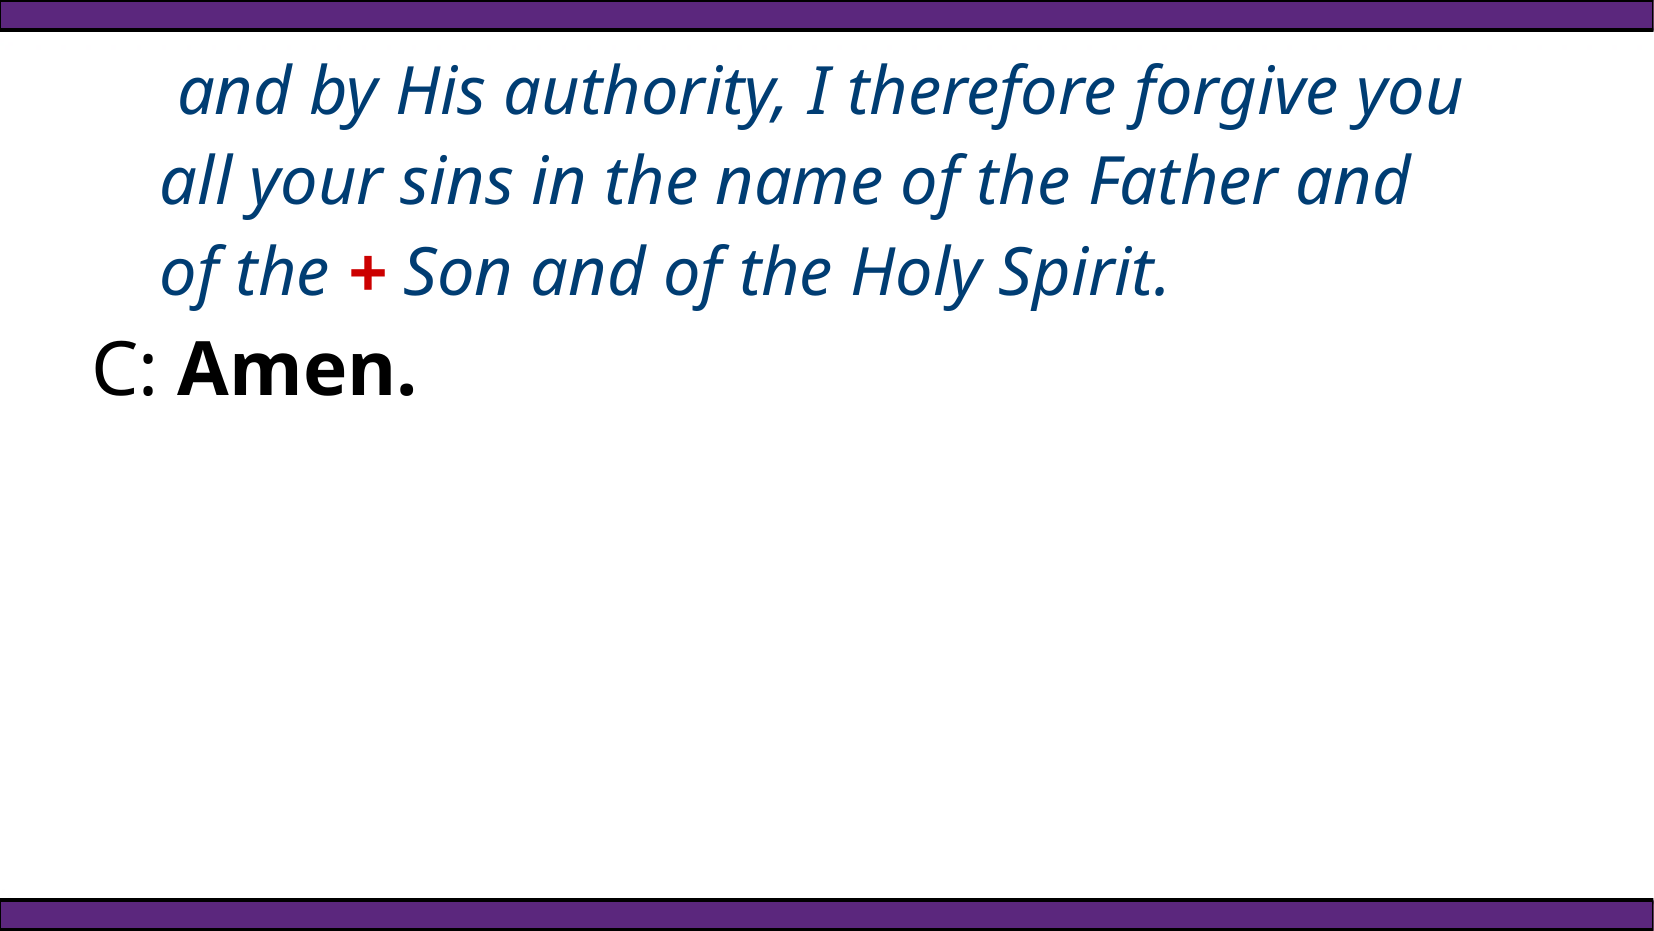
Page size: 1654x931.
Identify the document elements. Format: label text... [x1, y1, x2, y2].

picture [0, 31, 1654, 900]
text_box [0, 900, 1654, 931]
text_box [0, 0, 1654, 31]
text_box and by His authority, I therefore forgive you all your sins in the name of the Father and of the + Son and of the Holy Spirit. C: Amen. [76, 35, 1592, 417]
